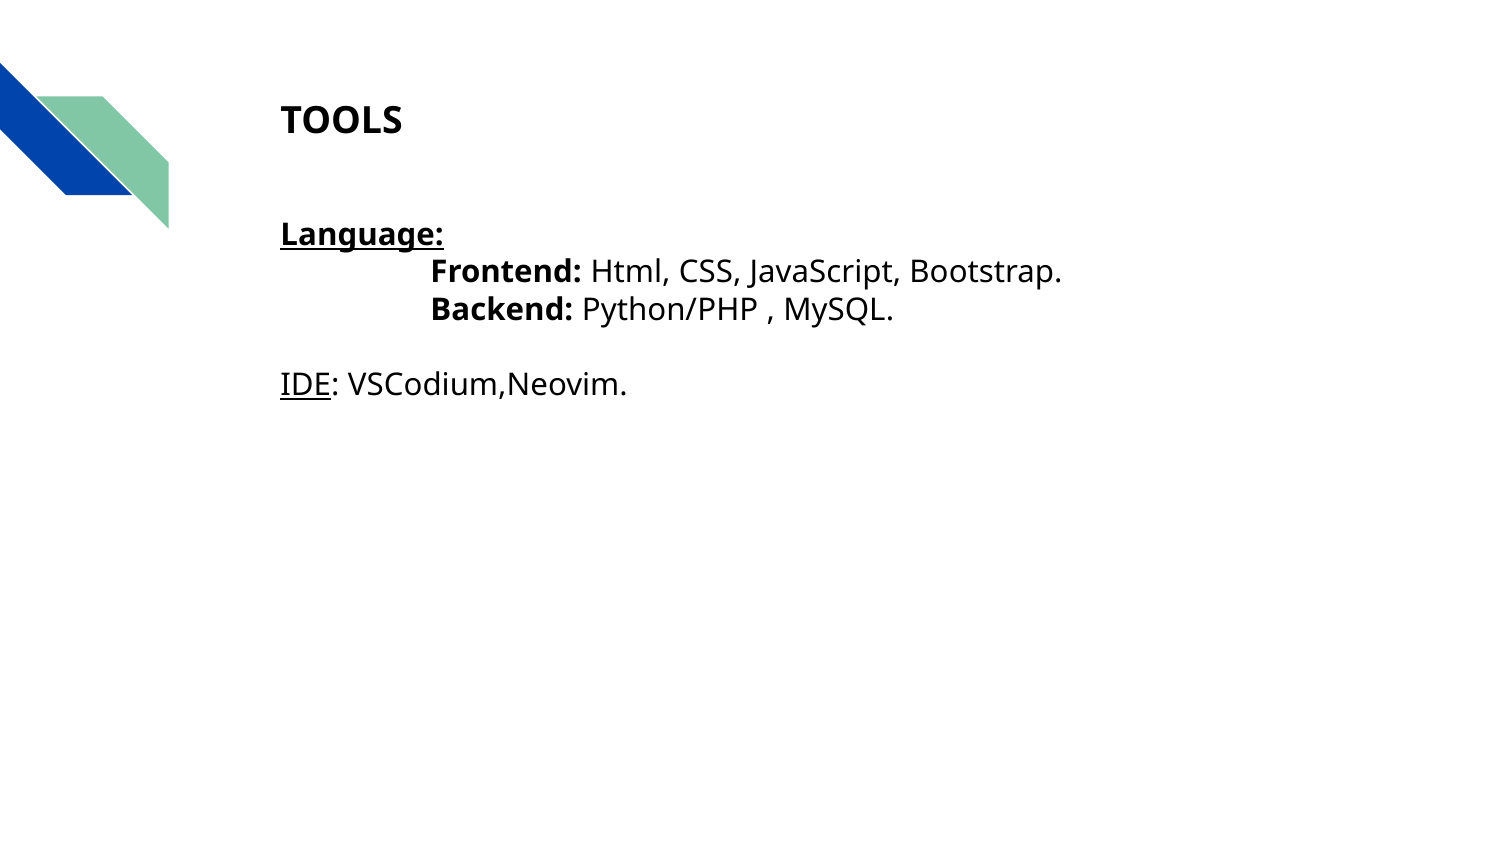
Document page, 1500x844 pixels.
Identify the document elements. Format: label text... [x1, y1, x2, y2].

text_box TOOLS [265, 88, 532, 151]
text_box Language: Frontend: Html, CSS, JavaScript, Bootstrap. Backend: Python/PHP , MySQL. IDE: VSCodium,Neovim. [265, 206, 1417, 457]
